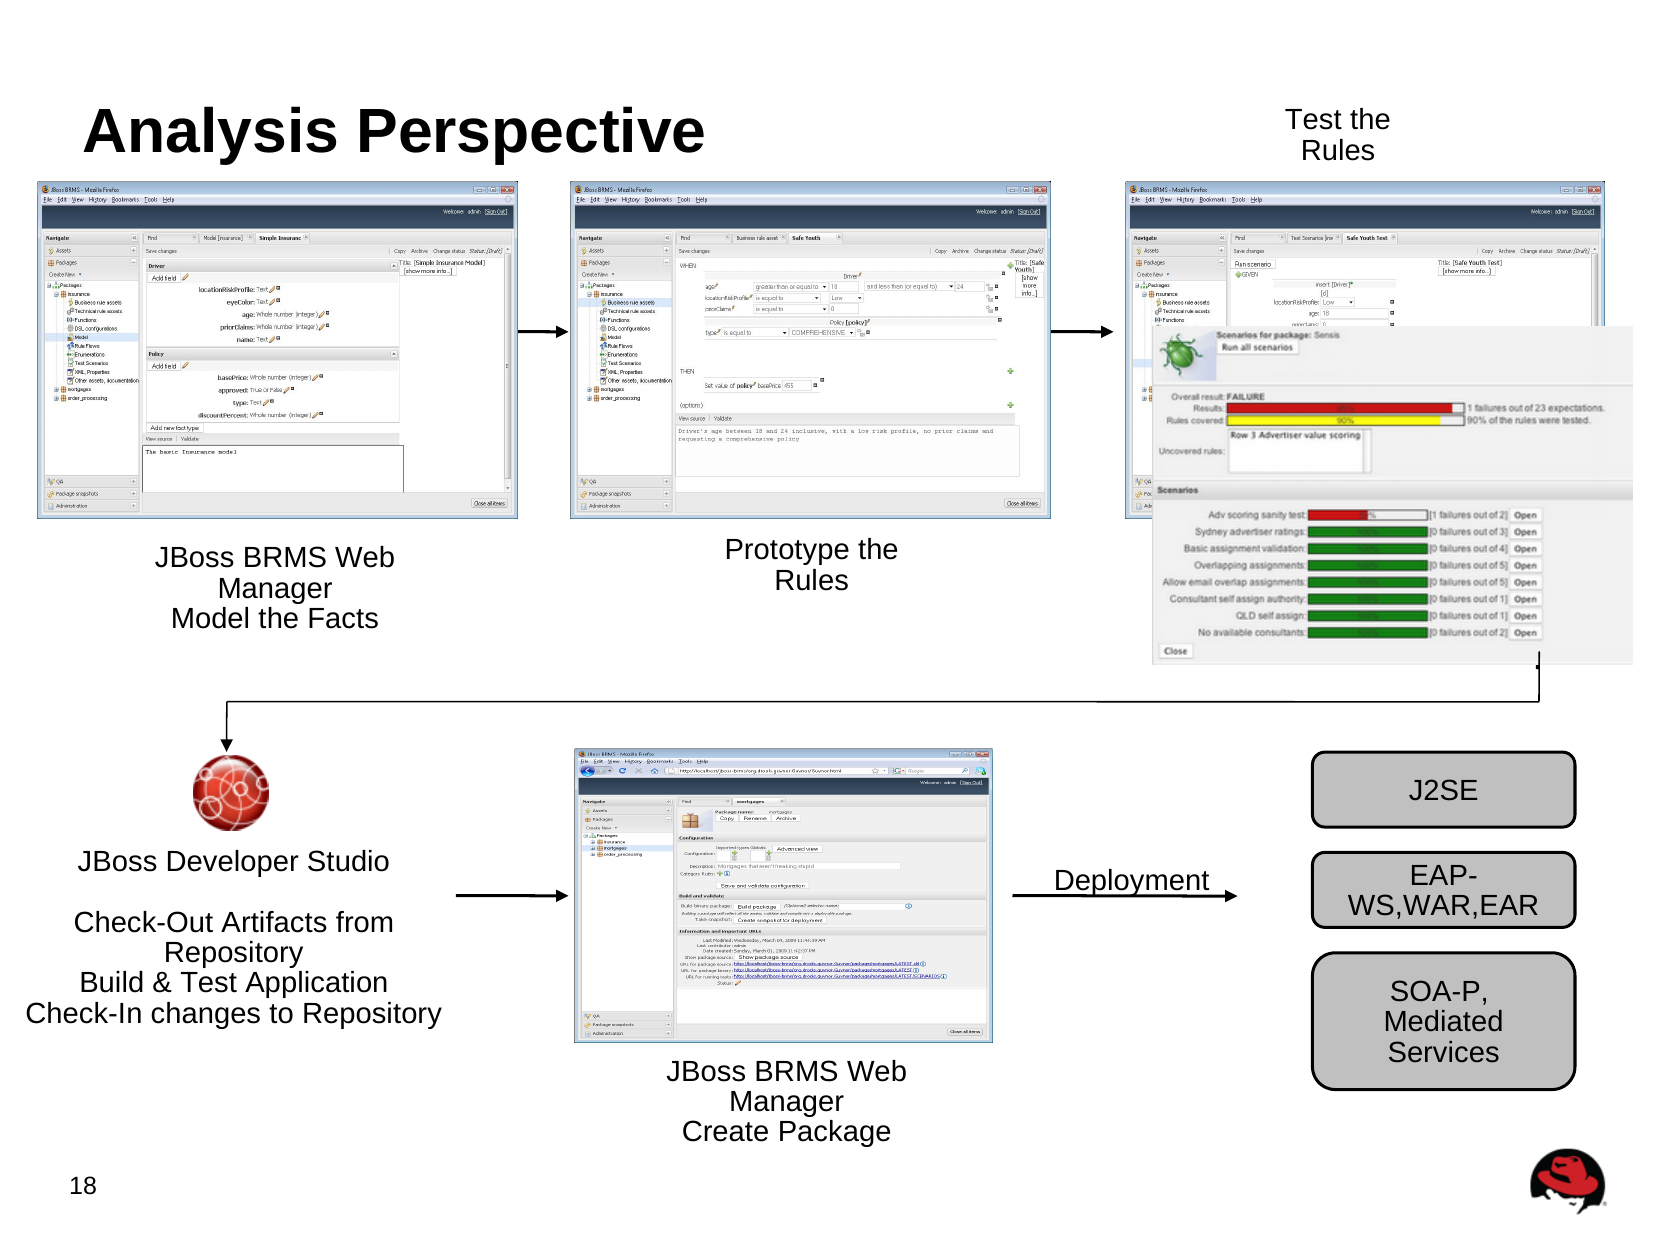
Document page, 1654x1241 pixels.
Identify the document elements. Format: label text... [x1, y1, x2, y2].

title Analysis Perspective [82, 37, 1571, 226]
text_box JBoss BRMS Web Manager Model the Facts [94, 532, 456, 620]
picture [570, 181, 1051, 520]
text_box Deployment [1025, 855, 1238, 904]
text_box [226, 651, 1540, 702]
picture [193, 755, 269, 831]
picture [1529, 1146, 1613, 1224]
text_box JBoss Developer Studio Check-Out Artifacts from Repository Build & Test Application Check-In changes to Repository [0, 836, 469, 1038]
text_box SOA-P, Mediated Services [1312, 952, 1576, 1090]
picture [1125, 181, 1633, 665]
text_box Test the Rules [1239, 95, 1437, 143]
text_box Prototype the Rules [681, 524, 943, 573]
picture [574, 748, 993, 1043]
text_box J2SE [1312, 752, 1576, 828]
picture [37, 181, 518, 520]
text_box EAP-WS,WAR,EAR [1312, 852, 1576, 928]
text_box JBoss BRMS Web Manager Create Package [606, 1046, 968, 1133]
